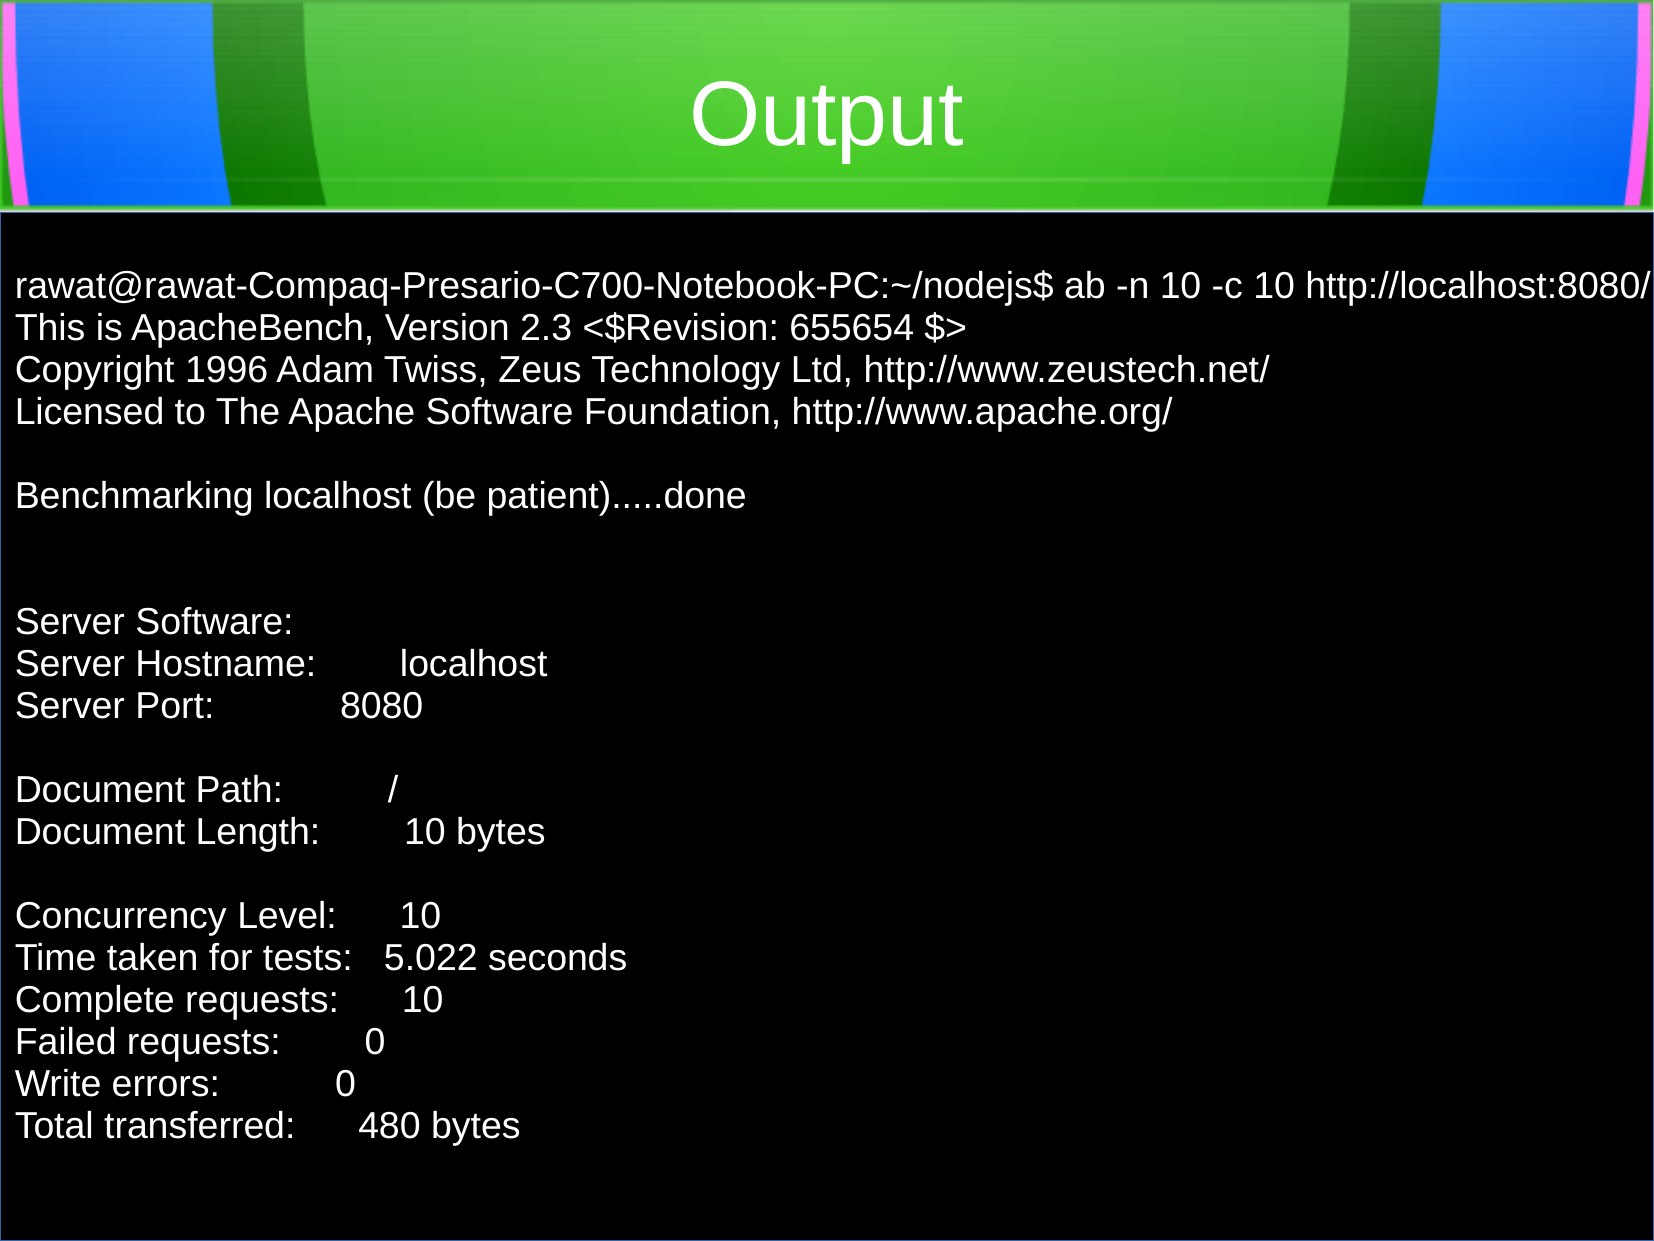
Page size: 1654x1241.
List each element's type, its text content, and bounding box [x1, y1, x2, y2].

picture [0, 0, 1654, 212]
text_box rawat@rawat-Compaq-Presario-C700-Notebook-PC:~/nodejs$ ab -n 10 -c 10 http://localhost:8080/ This is ApacheBench, Version 2.3 <$Revision: 655654 $> Copyright 1996 Adam Twiss, Zeus Technology Ltd, http://www.zeustech.net/ Licensed to The Apache Software Foundation, http://www.apache.org/ Benchmarking localhost (be patient).....done Server Software: Server Hostname: localhost Server Port: 8080 Document Path: / Document Length: 10 bytes Concurrency Level: 10 Time taken for tests: 5.022 seconds Complete requests: 10 Failed requests: 0 Write errors: 0 Total transferred: 480 bytes [0, 212, 1654, 1241]
title Output [82, 49, 1571, 179]
